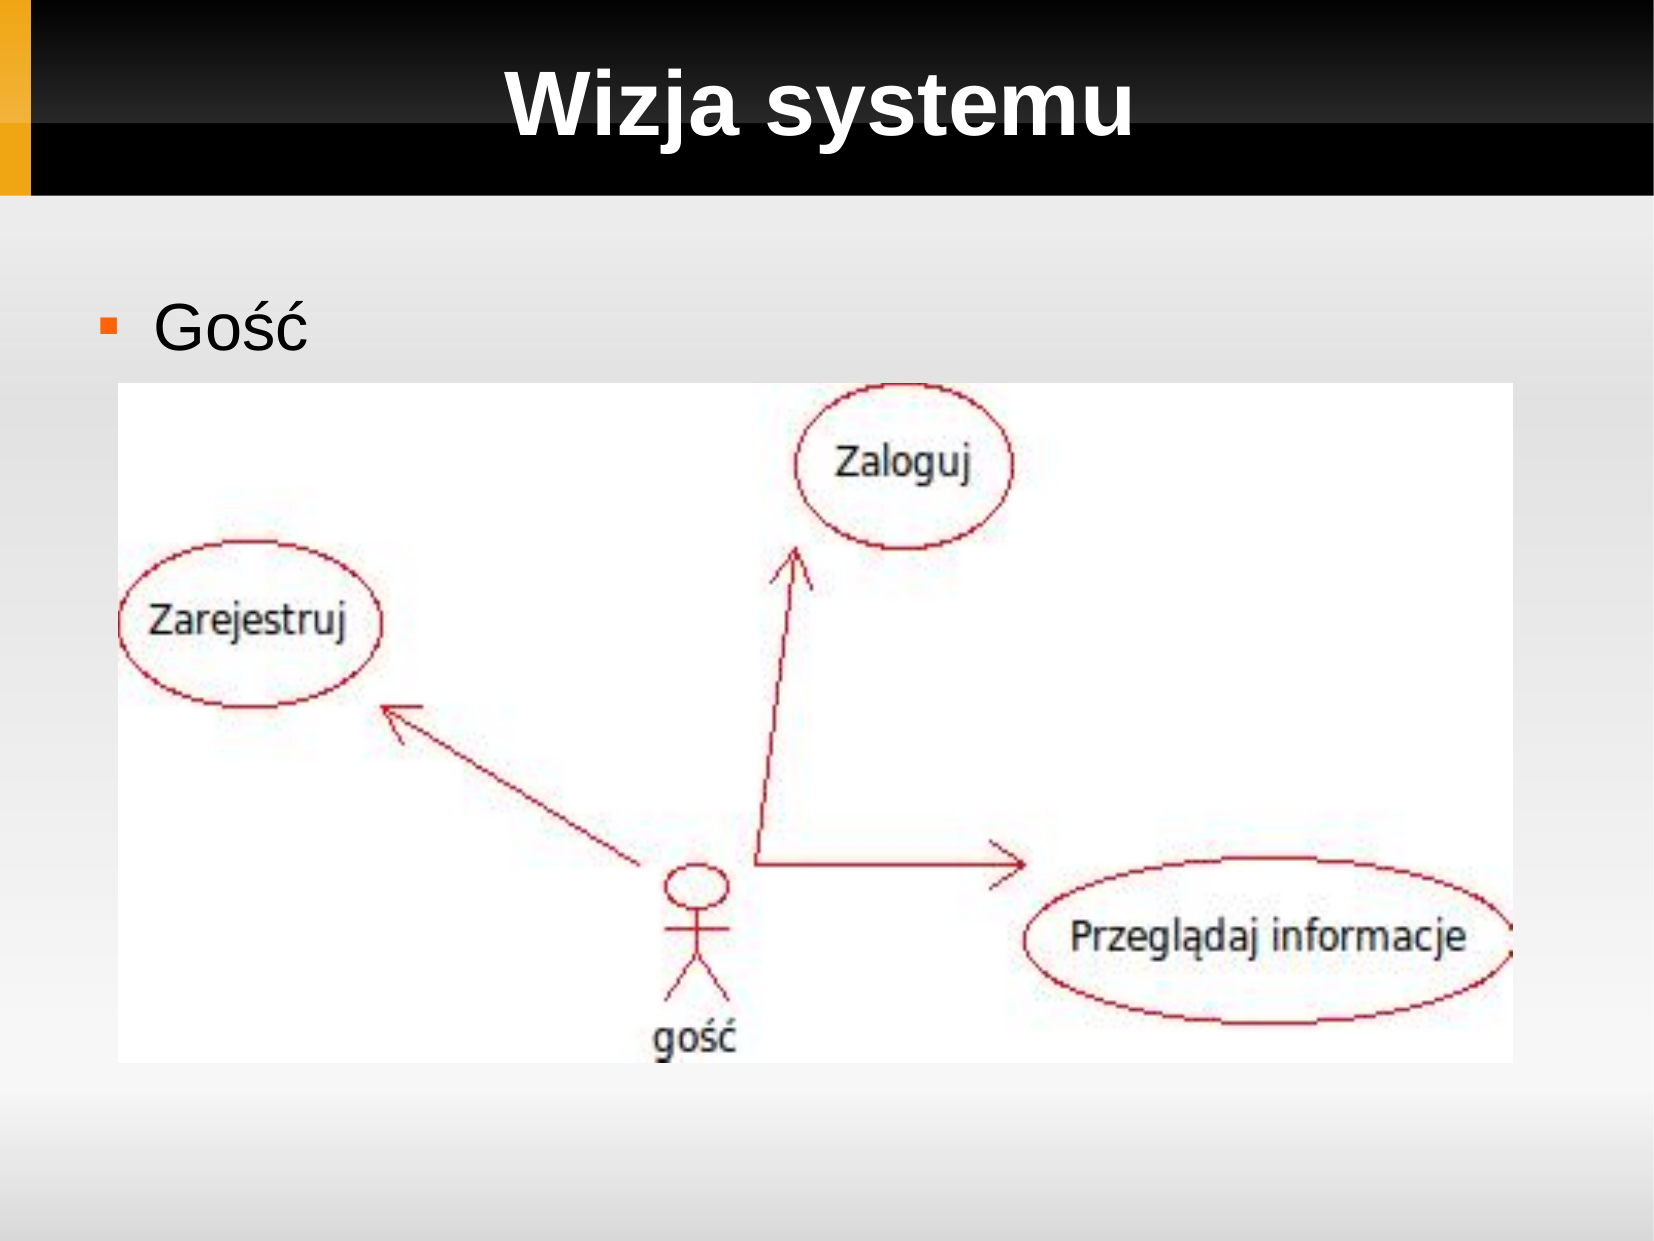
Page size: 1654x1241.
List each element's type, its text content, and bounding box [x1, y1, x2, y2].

list Gość [82, 290, 809, 1109]
title Wizja systemu [76, 0, 1565, 208]
picture [0, 0, 1654, 1241]
